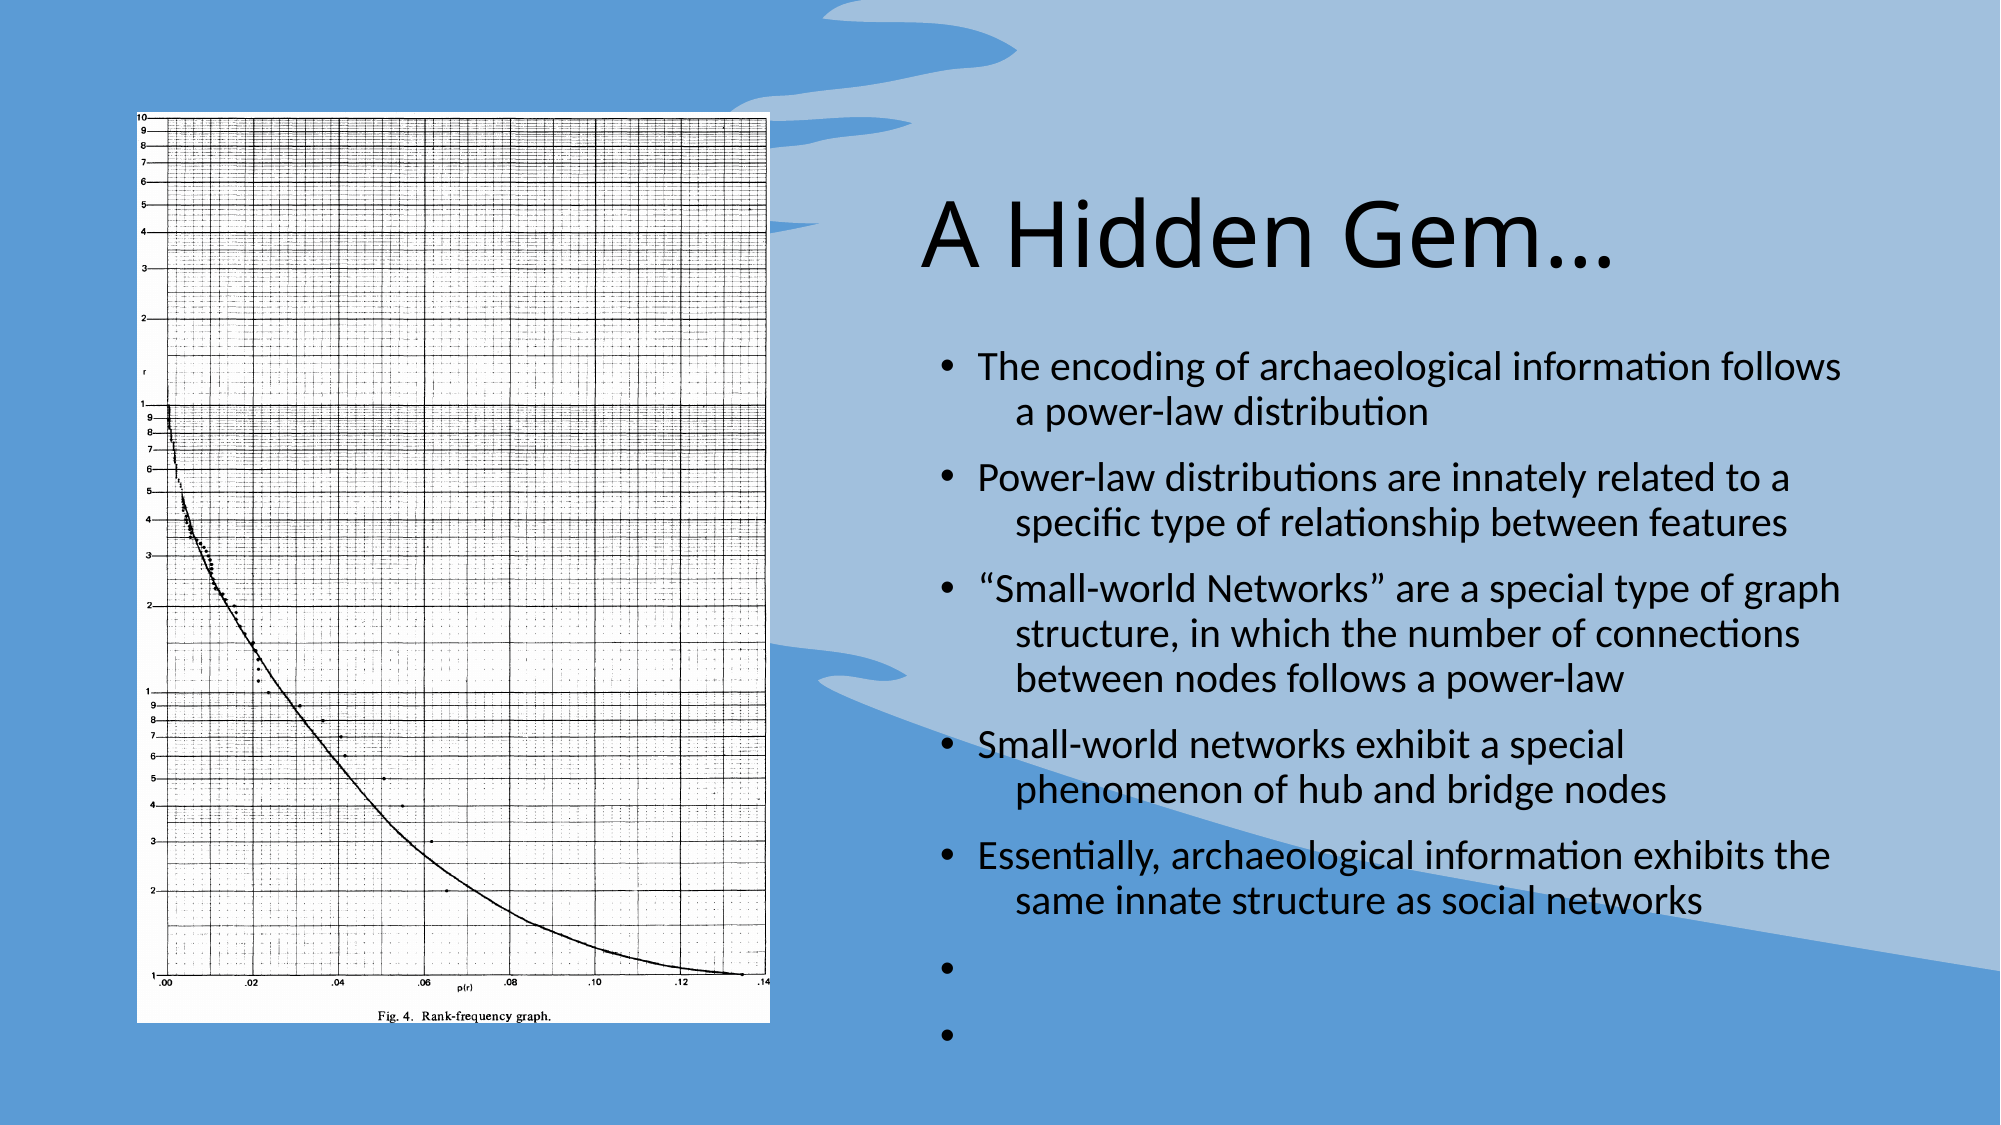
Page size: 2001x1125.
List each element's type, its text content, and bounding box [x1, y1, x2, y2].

text_box [0, 0, 2000, 1125]
picture [137, 112, 770, 1023]
list The encoding of archaeological information follows a power-law distribution Power-law distributions are innately related to a specific type of relationship between features “Small-world Networks” are a special type of graph structure, in which the number of connections between nodes follows a power-law Small-world networks exhibit a special phenomenon of hub and bridge nodes Essentially, archaeological information exhibits the same innate structure as social networks [906, 337, 1863, 1014]
title A Hidden Gem… [906, 59, 1863, 296]
